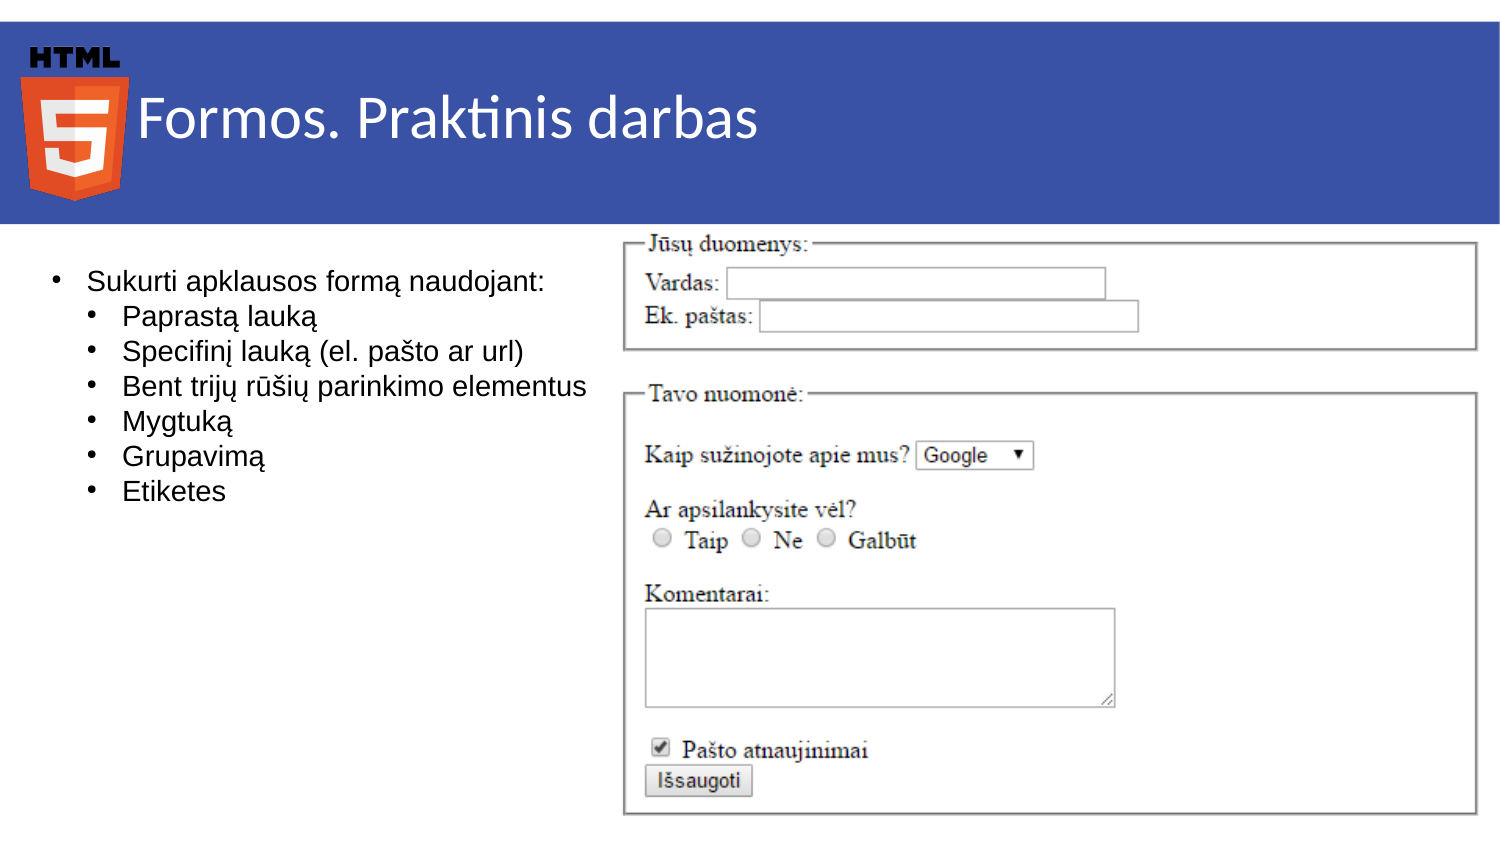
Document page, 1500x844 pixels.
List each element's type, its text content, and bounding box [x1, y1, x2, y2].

picture [20, 46, 130, 201]
title Formos. Praktinis darbas [122, 72, 1500, 167]
text_box Sukurti apklausos formą naudojant: Paprastą lauką Specifinį lauką (el. pašto ar url) Bent trijų rūšių parinkimo elementus Mygtuką Grupavimą Etiketes [36, 247, 614, 789]
picture [614, 225, 1491, 827]
